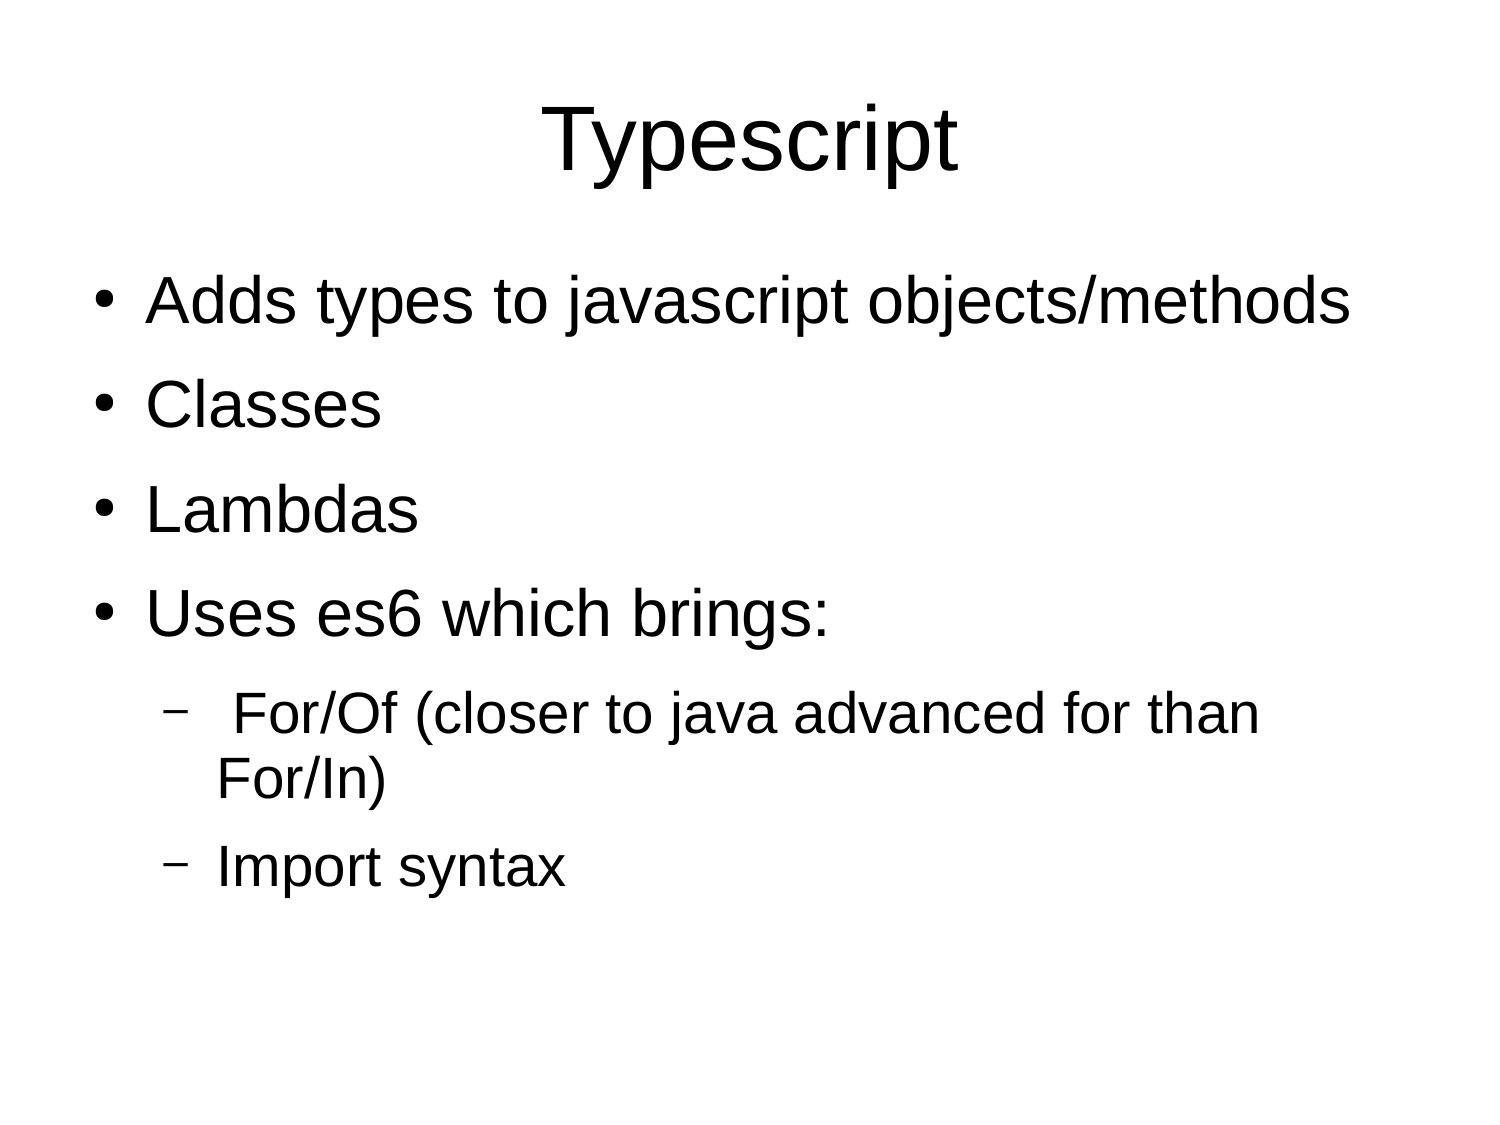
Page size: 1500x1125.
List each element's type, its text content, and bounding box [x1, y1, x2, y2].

title Typescript [75, 45, 1426, 233]
list Adds types to javascript objects/methods Classes Lambdas Uses es6 which brings: For/Of (closer to java advanced for than For/In) Import syntax [75, 263, 1425, 1006]
